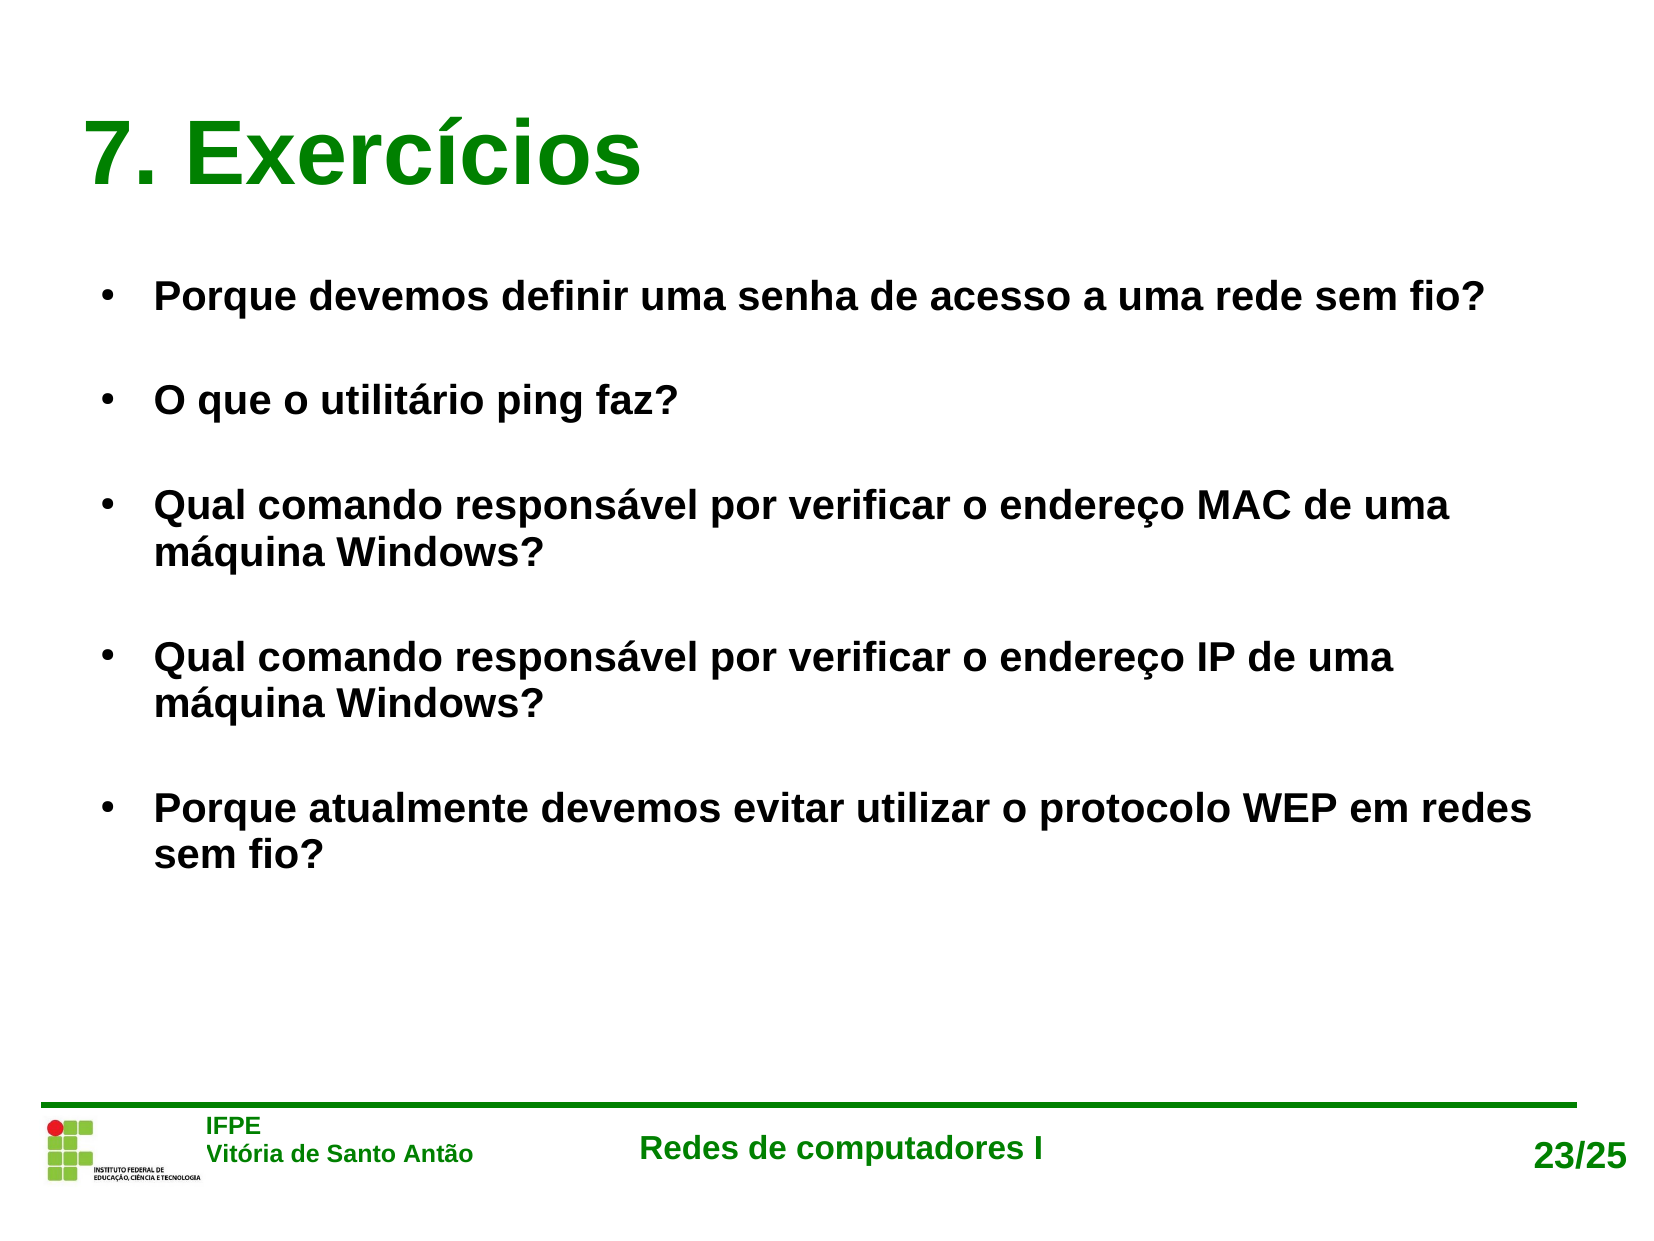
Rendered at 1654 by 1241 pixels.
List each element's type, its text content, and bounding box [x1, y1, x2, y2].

list Porque devemos definir uma senha de acesso a uma rede sem fio? O que o utilitário ping faz? Qual comando responsável por verificar o endereço MAC de uma máquina Windows? Qual comando responsável por verificar o endereço IP de uma máquina Windows? Porque atualmente devemos evitar utilizar o protocolo WEP em redes sem fio? [82, 272, 1571, 1091]
title 7. Exercícios [82, 49, 1571, 257]
picture [39, 1111, 207, 1191]
